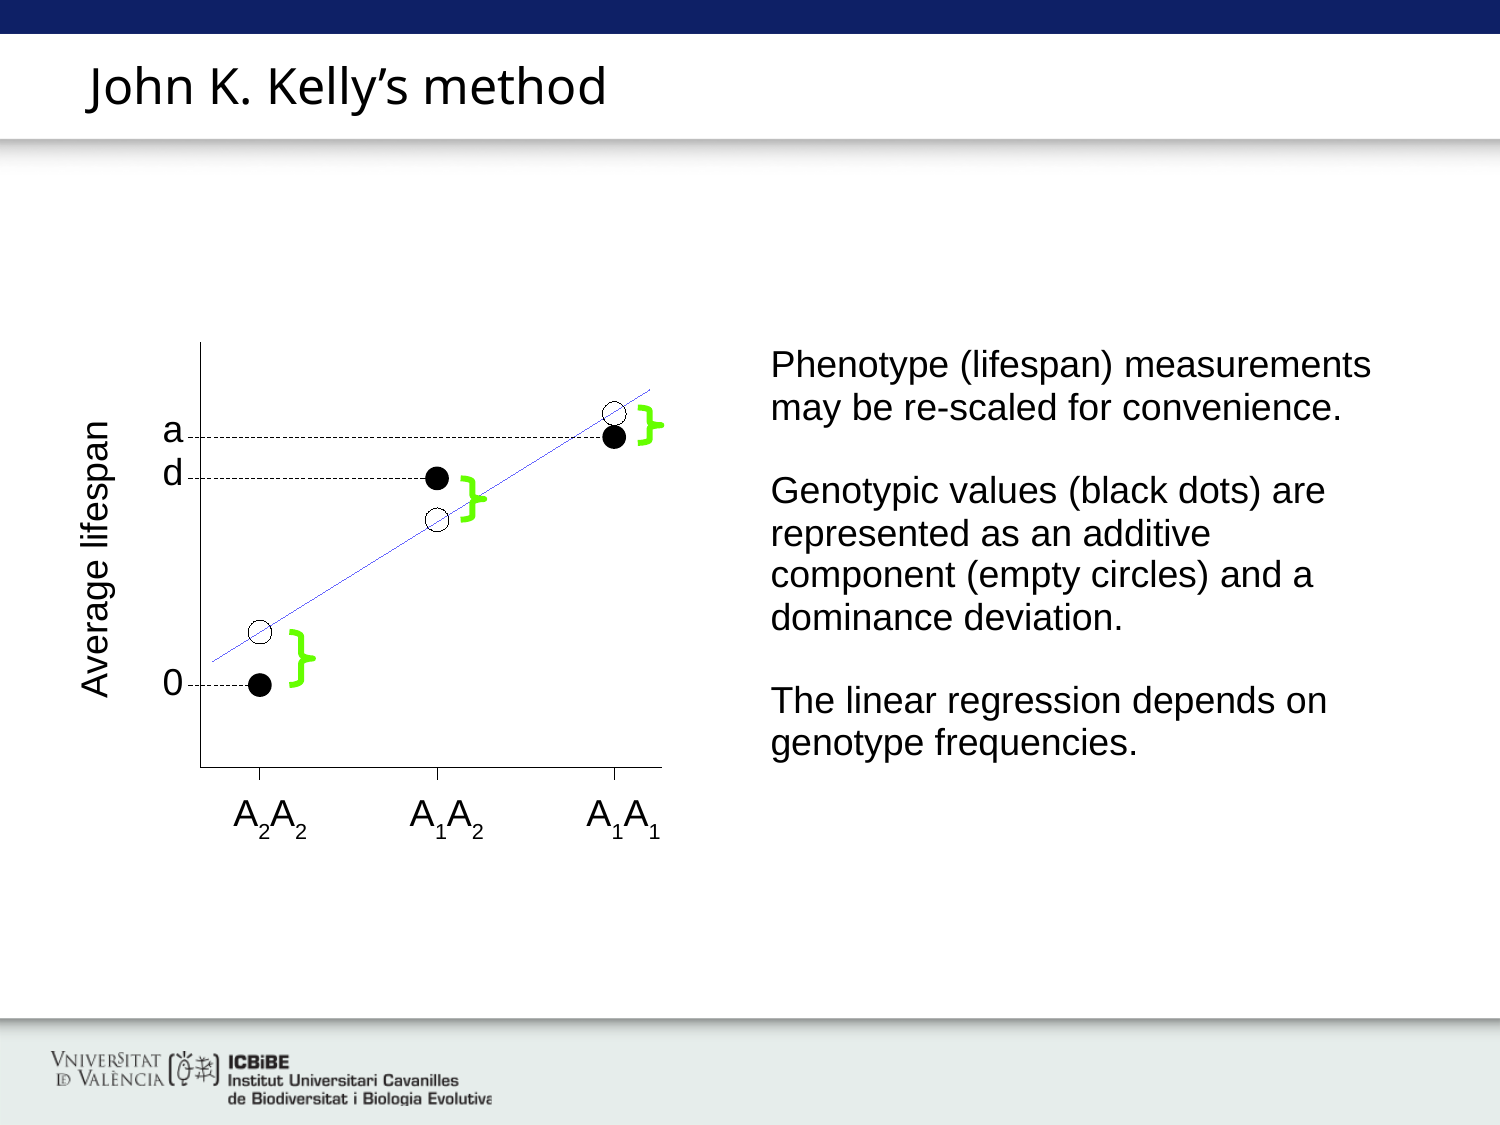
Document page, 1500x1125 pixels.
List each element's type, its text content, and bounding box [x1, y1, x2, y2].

text_box [602, 425, 627, 449]
picture [0, 0, 1500, 214]
picture [0, 1018, 1500, 1125]
text_box Phenotype (lifespan) measurements may be re-scaled for convenience. Genotypic values (black dots) are represented as an additive component (empty circles) and a dominance deviation. The linear regression depends on genotype frequencies. [755, 336, 1406, 772]
text_box [425, 466, 449, 491]
text_box A2A2 A1A2 A1A1 [218, 785, 676, 852]
text_box Average lifespan [66, 406, 123, 714]
list John K. Kelly’s method [75, 47, 922, 110]
text_box [248, 673, 272, 697]
text_box a d 0 [147, 401, 199, 711]
